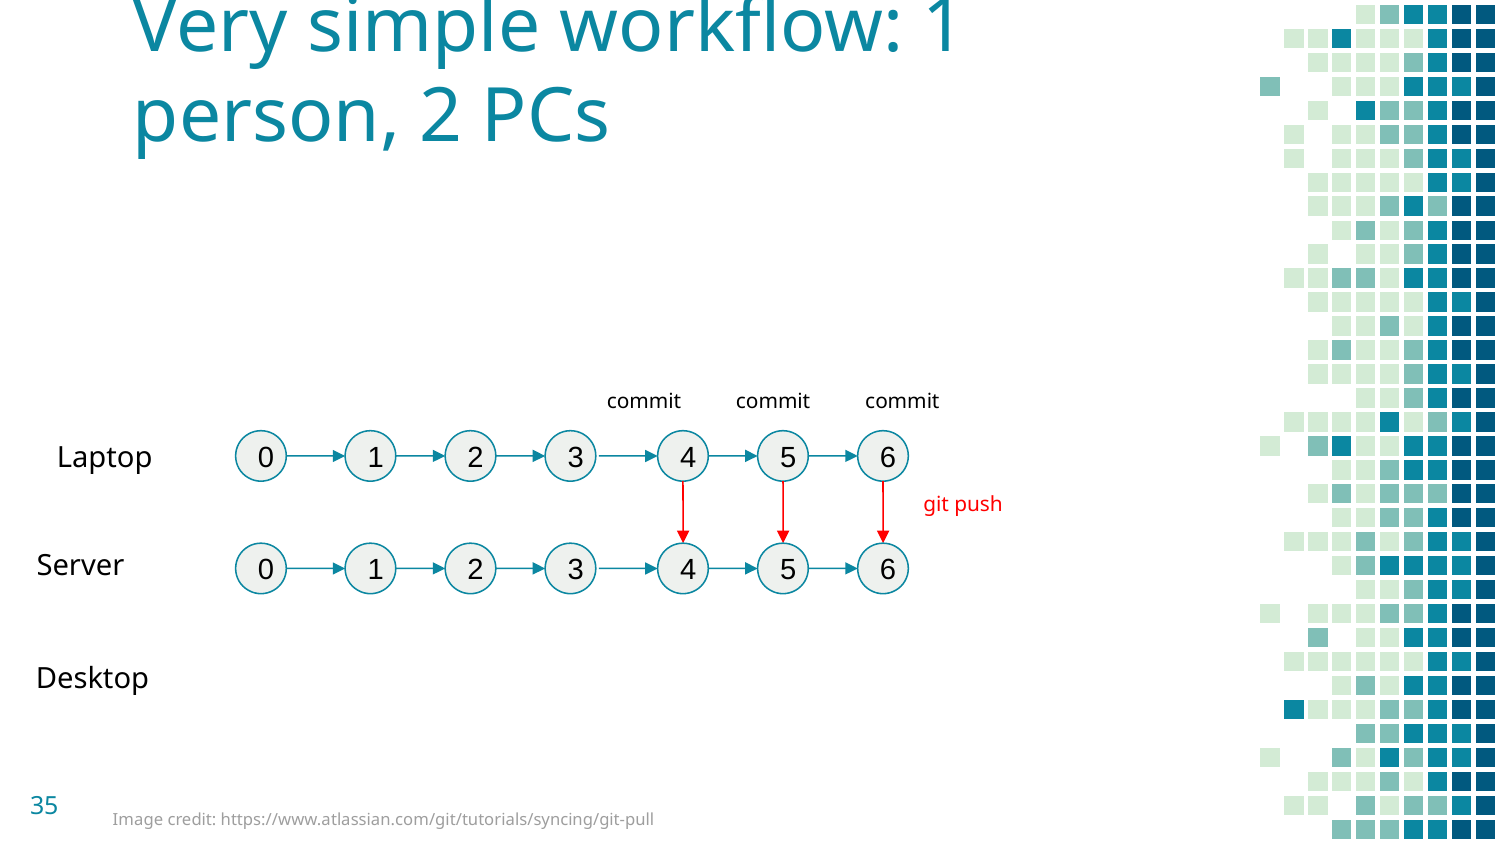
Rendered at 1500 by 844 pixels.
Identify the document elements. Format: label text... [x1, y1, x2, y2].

text_box 6 [857, 430, 909, 482]
text_box Desktop [20, 643, 205, 709]
text_box 1 [345, 543, 396, 594]
text_box 5 [757, 543, 809, 594]
text_box Image credit: https://www.atlassian.com/git/tutorials/syncing/git-pull [97, 793, 793, 844]
text_box 2 [445, 543, 496, 594]
text_box Laptop [41, 423, 226, 489]
text_box 0 [235, 430, 287, 482]
slide_number <number> [15, 774, 105, 839]
text_box 6 [857, 543, 909, 594]
text_box 1 [345, 430, 396, 482]
text_box commit commit commit [591, 373, 967, 429]
text_box Server [21, 531, 206, 597]
text_box 2 [445, 430, 496, 482]
text_box 4 [657, 543, 709, 594]
text_box git push [908, 475, 1283, 531]
text_box 3 [545, 430, 596, 482]
text_box 3 [545, 543, 596, 594]
text_box 4 [657, 430, 709, 482]
text_box 0 [235, 543, 287, 594]
title Very simple workflow: 1 person, 2 PCs [117, 121, 1227, 262]
text_box 5 [757, 430, 809, 482]
